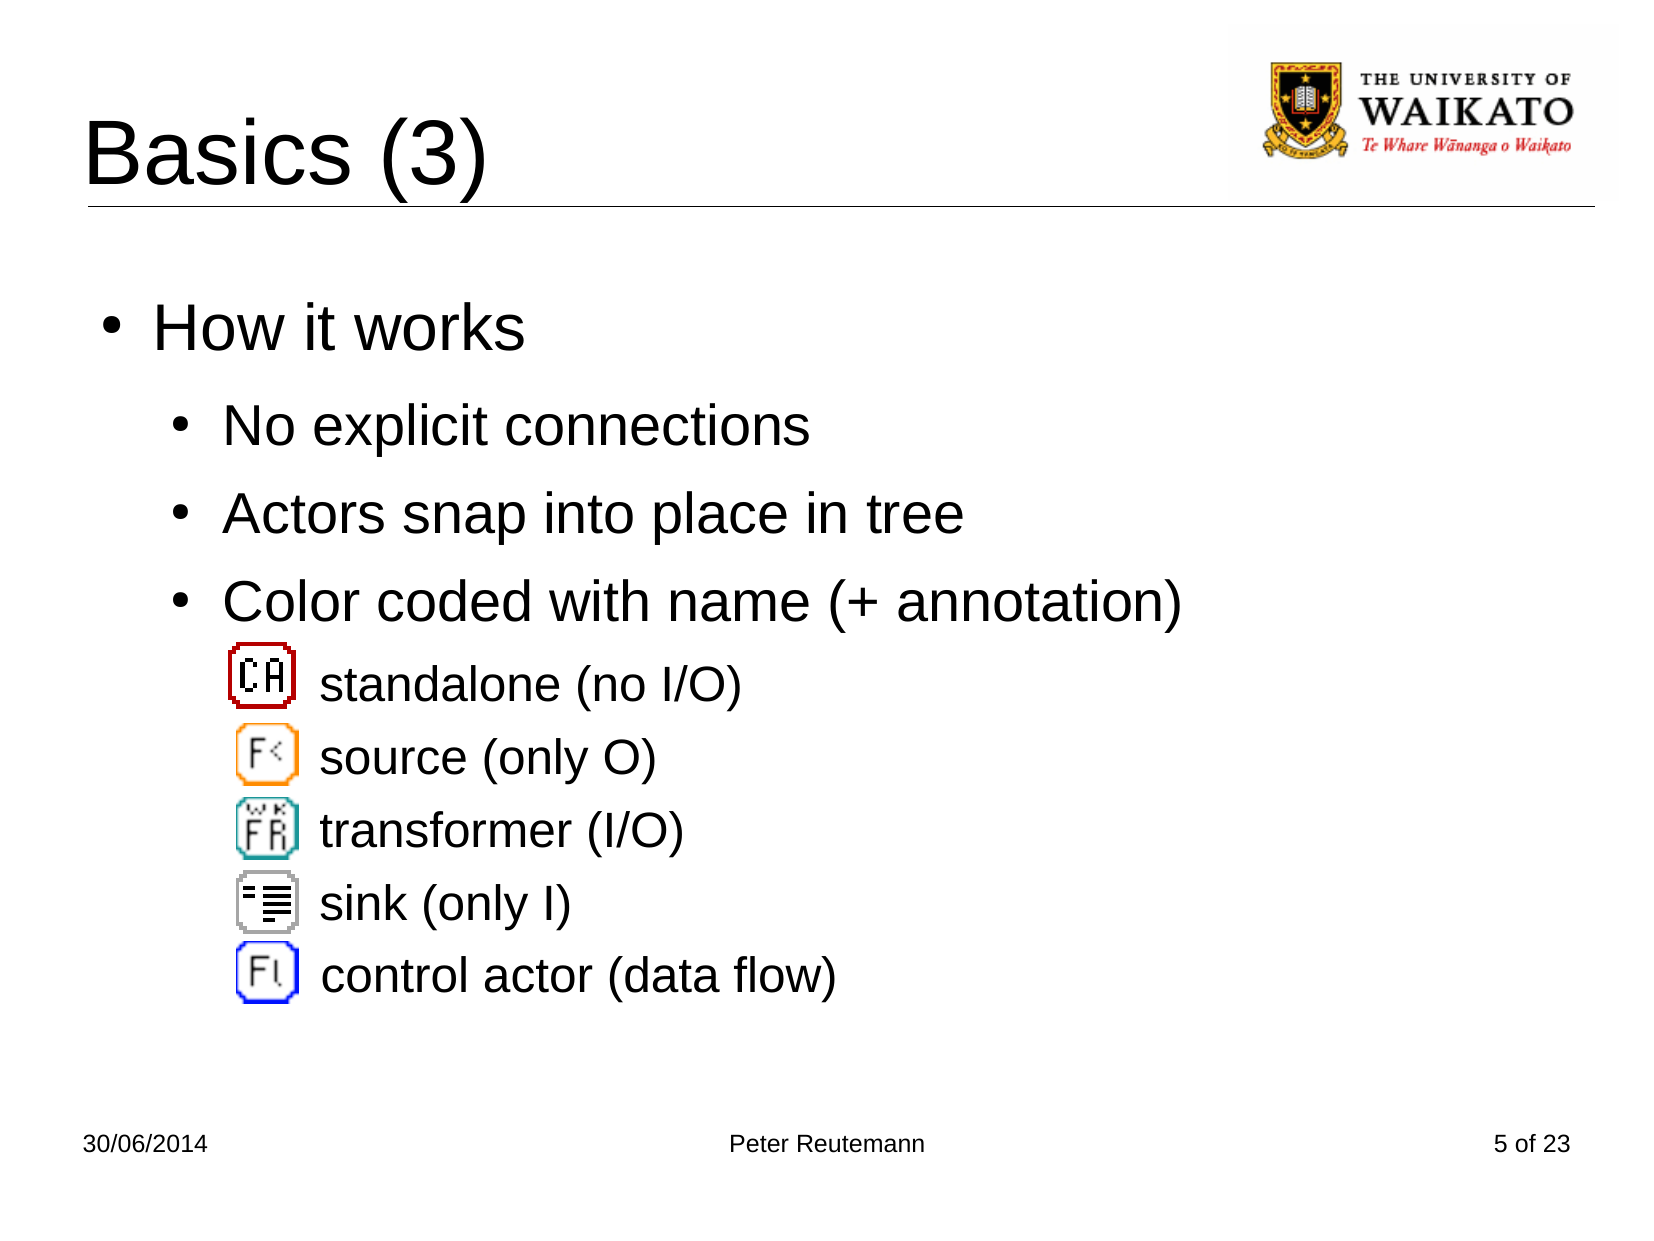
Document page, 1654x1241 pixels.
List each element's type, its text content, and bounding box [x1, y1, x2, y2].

picture [236, 870, 299, 934]
title Basics (3) [82, 49, 1571, 257]
picture [1228, 24, 1619, 201]
list How it works No explicit connections Actors snap into place in tree Color coded with name (+ annotation) standalone (no I/O) source (only O) transformer (I/O) sink (only I) control actor (data flow) [82, 290, 1571, 1010]
picture [236, 941, 299, 1004]
picture [236, 797, 299, 860]
picture [236, 723, 299, 786]
picture [228, 642, 296, 709]
